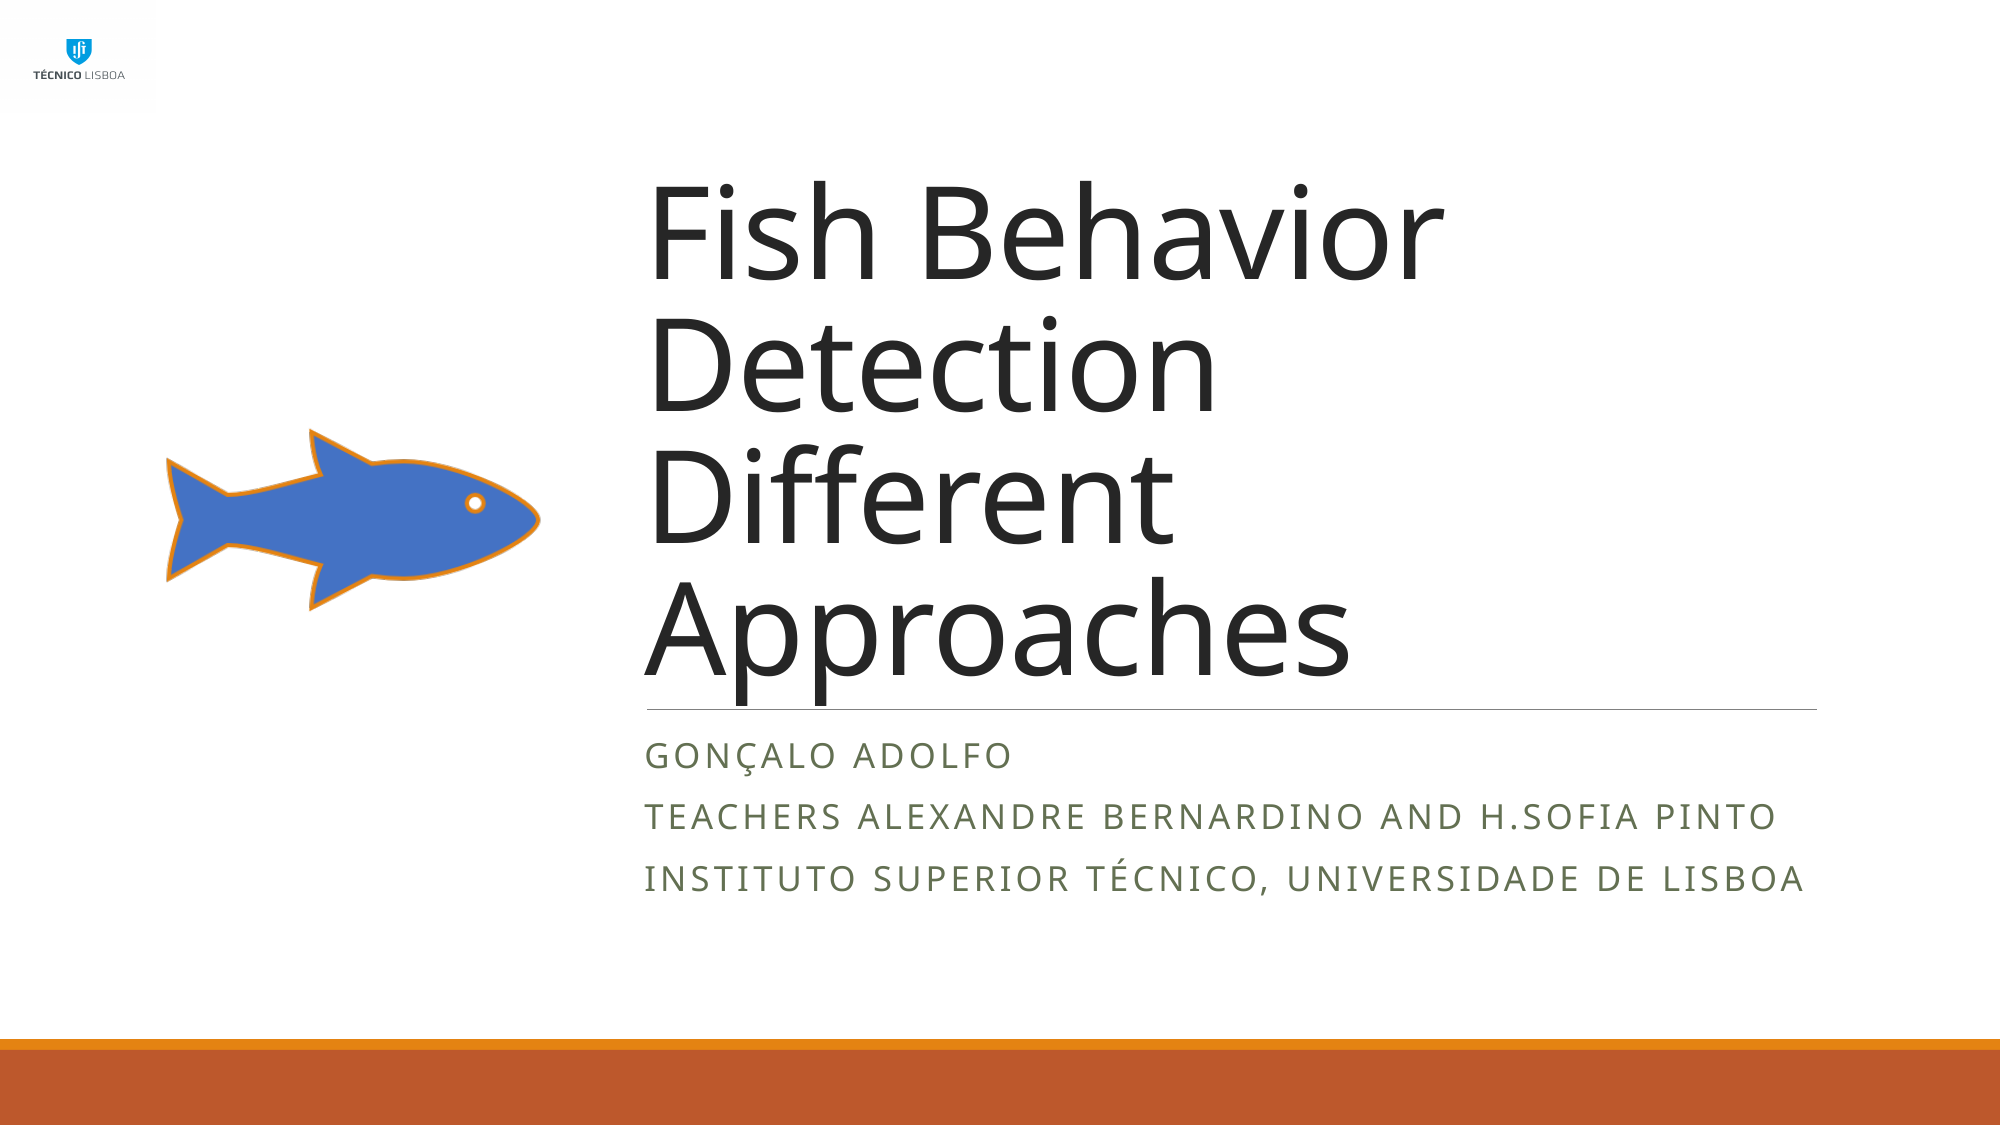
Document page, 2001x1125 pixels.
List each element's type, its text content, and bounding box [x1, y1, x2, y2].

title Fish Behavior Detection Different Approaches [629, 124, 1830, 710]
picture [152, 319, 555, 721]
picture [0, 0, 156, 113]
text_box [0, 0, 2000, 1125]
subtitle Gonçalo Adolfo Teachers Alexandre Bernardino and h.sofia pinto Instituto superior Técnico, Universidade de Lisboa [629, 730, 1831, 919]
